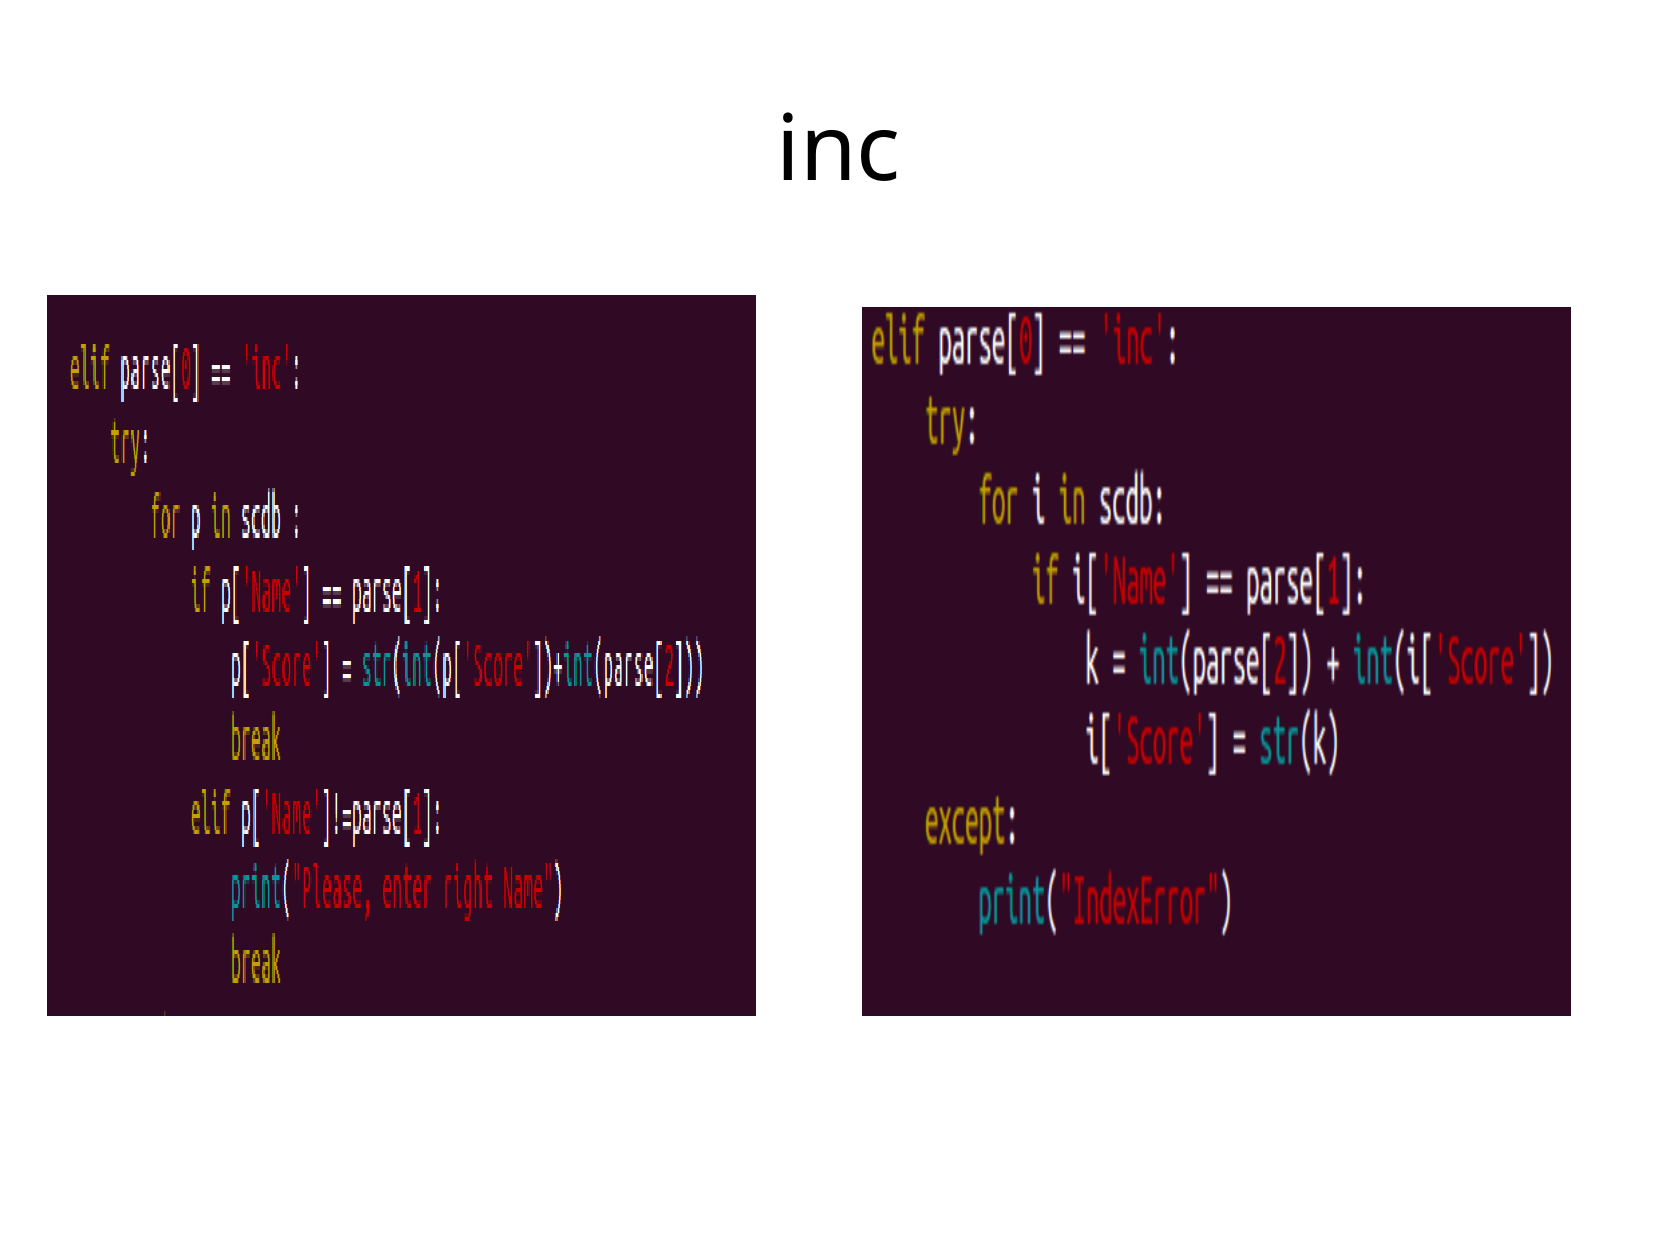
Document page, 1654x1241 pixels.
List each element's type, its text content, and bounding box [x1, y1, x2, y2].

picture [47, 295, 756, 1016]
title inc [94, 40, 1583, 249]
picture [862, 307, 1571, 1016]
